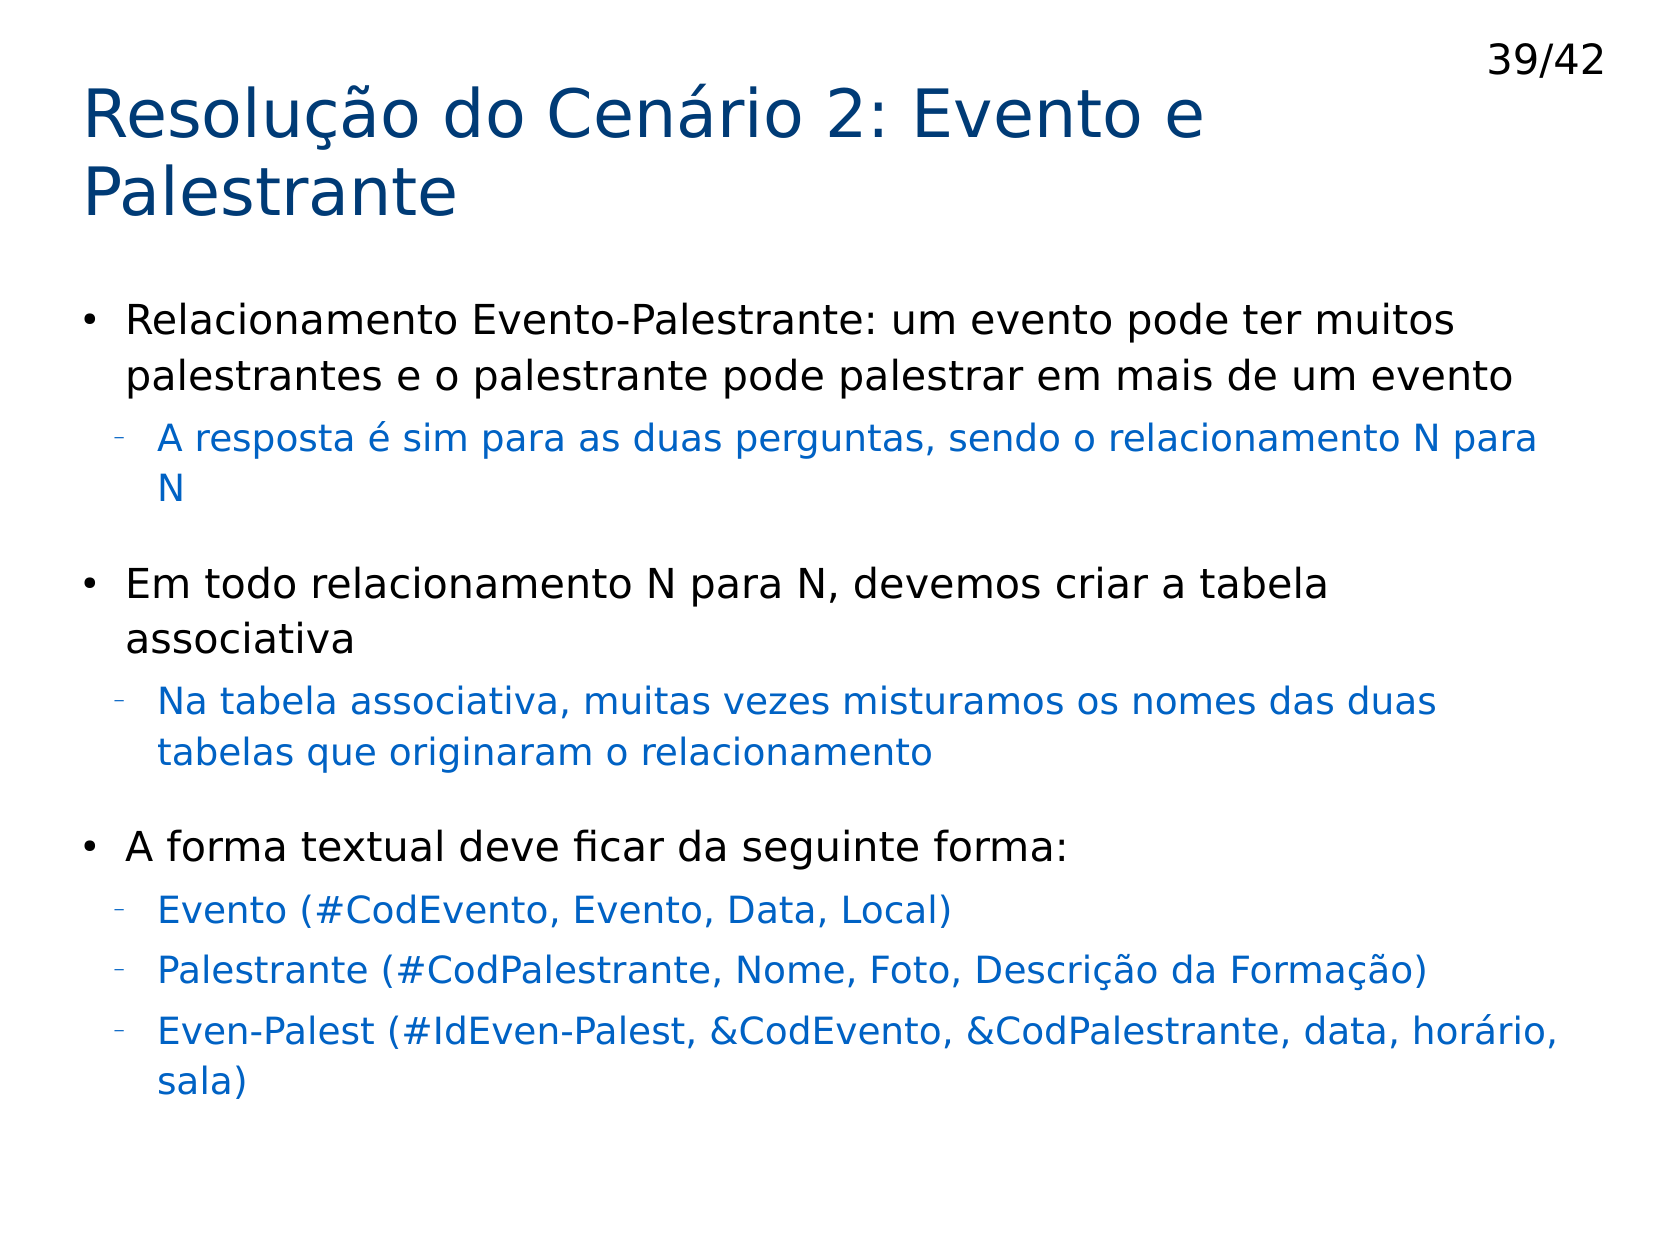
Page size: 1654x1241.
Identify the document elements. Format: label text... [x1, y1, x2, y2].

title Resolução do Cenário 2: Evento e Palestrante [82, 75, 1571, 231]
list Relacionamento Evento-Palestrante: um evento pode ter muitos palestrantes e o palestrante pode palestrar em mais de um evento A resposta é sim para as duas perguntas, sendo o relacionamento N para N Em todo relacionamento N para N, devemos criar a tabela associativa Na tabela associativa, muitas vezes misturamos os nomes das duas tabelas que originaram o relacionamento A forma textual deve ficar da seguinte forma: Evento (#CodEvento, Evento, Data, Local) Palestrante (#CodPalestrante, Nome, Foto, Descrição da Formação) Even-Palest (#IdEven-Palest, &CodEvento, &CodPalestrante, data, horário, sala) [82, 289, 1571, 1108]
